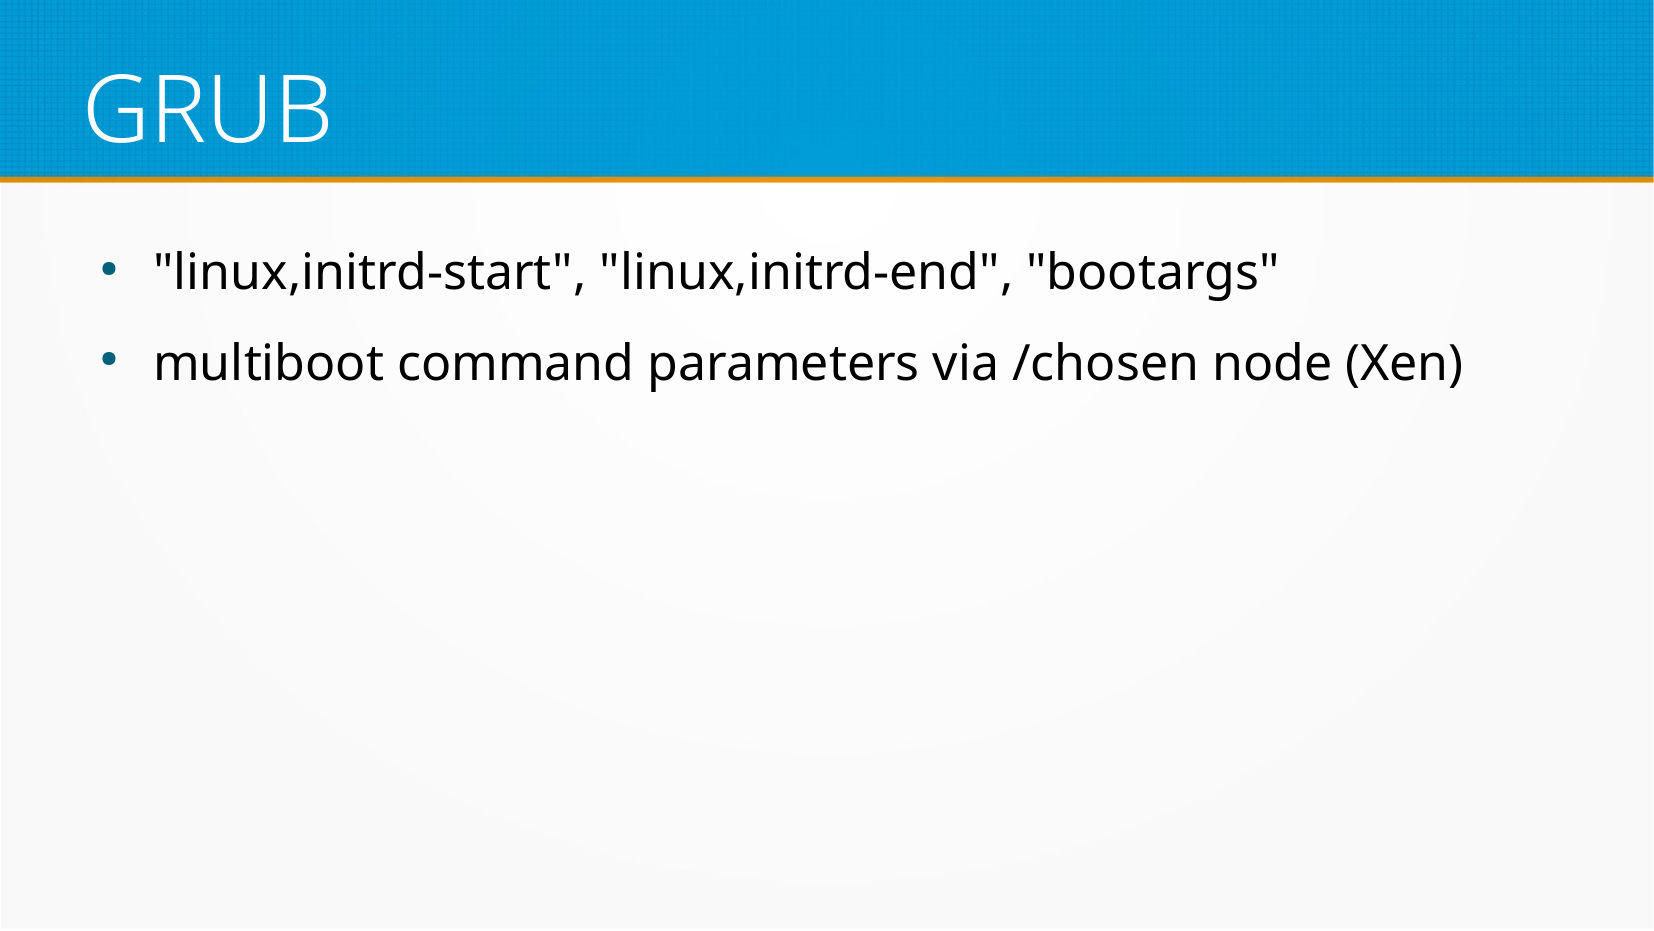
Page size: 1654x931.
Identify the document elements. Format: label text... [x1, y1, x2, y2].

picture [0, 175, 1654, 931]
title GRUB [82, 14, 1571, 171]
list "linux,initrd-start", "linux,initrd-end", "bootargs" multiboot command parameters via /chosen node (Xen) [82, 236, 1563, 811]
